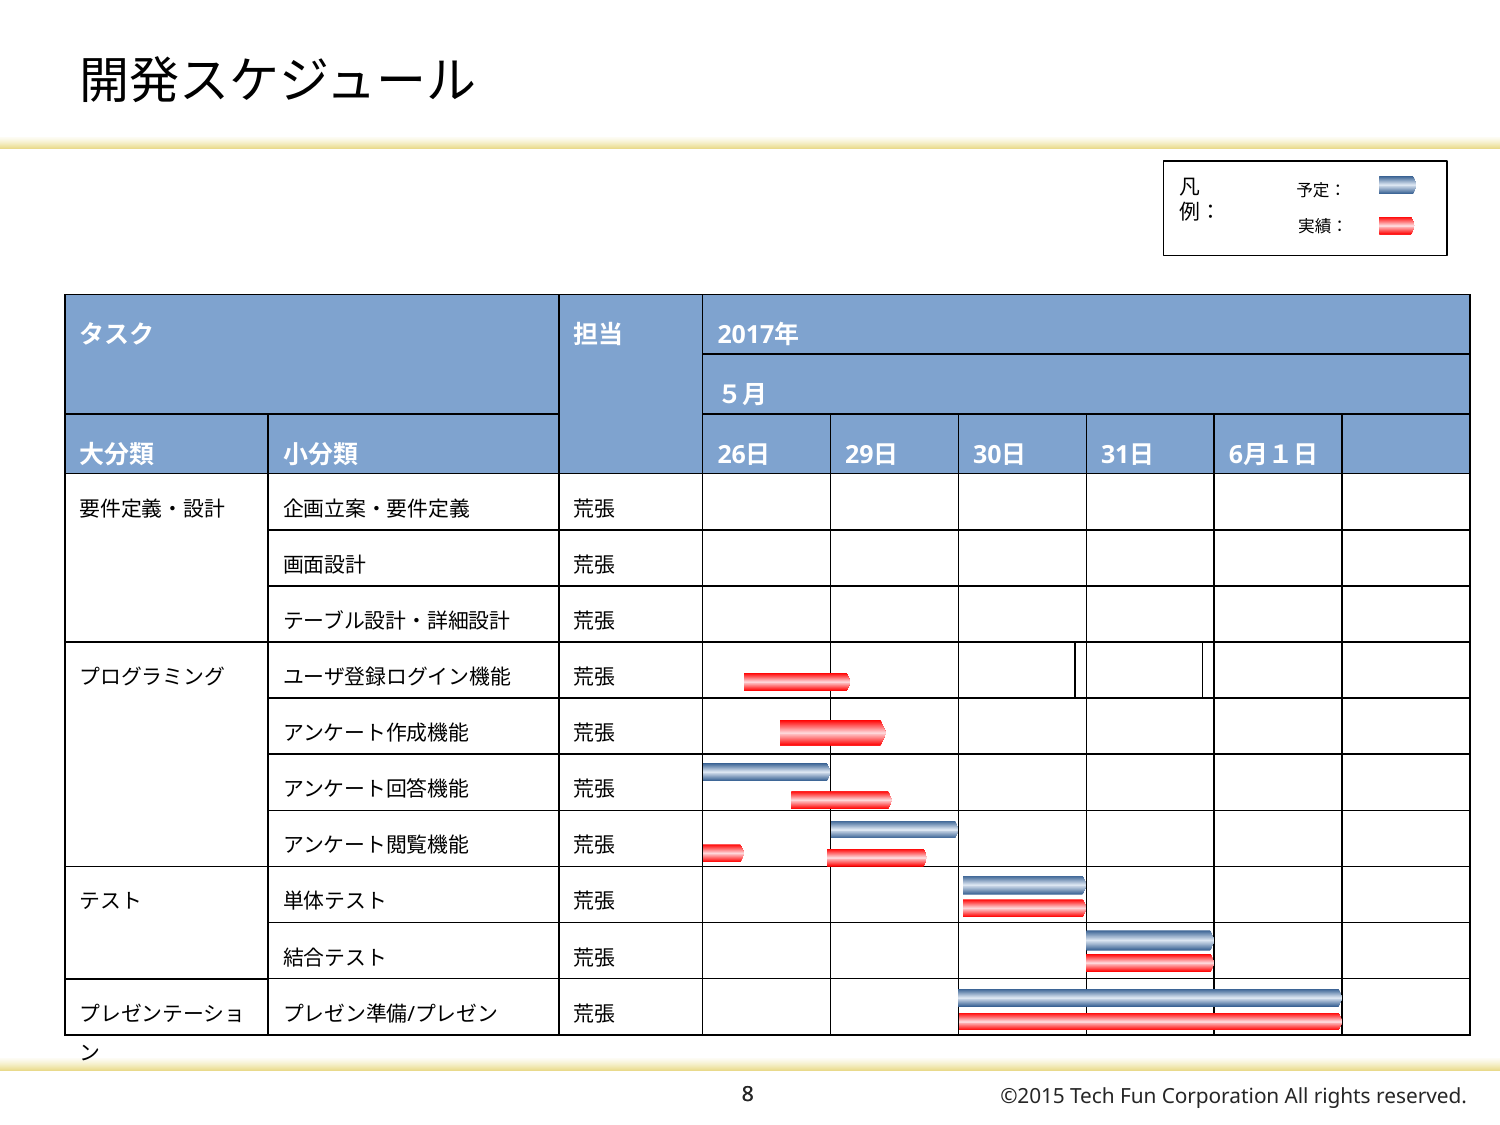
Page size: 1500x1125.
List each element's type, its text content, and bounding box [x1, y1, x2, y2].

text_box 企画立案・要件定義 [268, 473, 559, 529]
text_box [702, 763, 831, 781]
text_box 26日 [702, 413, 830, 473]
text_box ５月 [702, 354, 1470, 413]
picture [0, 137, 1500, 149]
text_box 荒張 [559, 810, 702, 866]
text_box [791, 791, 892, 809]
text_box 荒張 [559, 978, 702, 1035]
text_box 荒張 [559, 529, 702, 586]
text_box タスク [64, 294, 559, 413]
text_box 予定： [1281, 172, 1373, 208]
text_box 荒張 [559, 642, 702, 698]
text_box 要件定義・設計 [64, 473, 268, 642]
text_box 2017年 [702, 294, 1470, 354]
text_box 開発スケジュール [64, 18, 1235, 138]
text_box 小分類 [268, 413, 560, 473]
text_box 荒張 [559, 922, 702, 978]
text_box 結合テスト [268, 922, 559, 978]
text_box [826, 848, 928, 867]
text_box [744, 673, 851, 691]
text_box テーブル設計・詳細設計 [268, 586, 559, 642]
text_box 30日 [958, 413, 1086, 473]
text_box [958, 1012, 1343, 1031]
text_box 実績： [1283, 207, 1375, 243]
text_box 荒張 [559, 473, 702, 529]
text_box プレゼンテーション [64, 978, 269, 1035]
text_box [1379, 176, 1417, 194]
text_box [779, 720, 886, 746]
text_box [1086, 930, 1215, 951]
text_box プレゼン準備/プレゼン [269, 978, 559, 1035]
text_box 大分類 [64, 413, 268, 473]
text_box 荒張 [559, 698, 702, 754]
text_box 29日 日 [830, 413, 958, 473]
footer ©2015 Tech Fun Corporation All rights reserved. [939, 1065, 1482, 1125]
text_box [830, 820, 959, 839]
text_box [702, 844, 745, 863]
text_box 単体テスト [268, 866, 559, 922]
text_box [1342, 413, 1470, 473]
text_box 画面設計 [268, 529, 559, 586]
text_box 荒張 [559, 586, 702, 642]
text_box [962, 875, 1087, 895]
picture [0, 1058, 1500, 1071]
text_box テスト [64, 867, 268, 978]
text_box [958, 989, 1343, 1007]
text_box 31日 [1086, 413, 1214, 473]
text_box [1379, 216, 1415, 235]
text_box [1086, 954, 1215, 972]
text_box プログラミング [64, 642, 269, 867]
text_box アンケート作成機能 [269, 698, 559, 754]
text_box アンケート閲覧機能 [269, 810, 559, 866]
text_box ユーザ登録ログイン機能 [269, 642, 559, 698]
text_box 荒張 [559, 754, 702, 810]
text_box 荒張 [559, 866, 702, 922]
text_box 6月１日 [1214, 413, 1342, 473]
slide_number <番号> [572, 1065, 923, 1125]
text_box 凡例： [1165, 166, 1257, 232]
text_box 担当 [559, 294, 702, 473]
text_box [962, 899, 1087, 918]
text_box アンケート回答機能 [269, 754, 559, 810]
